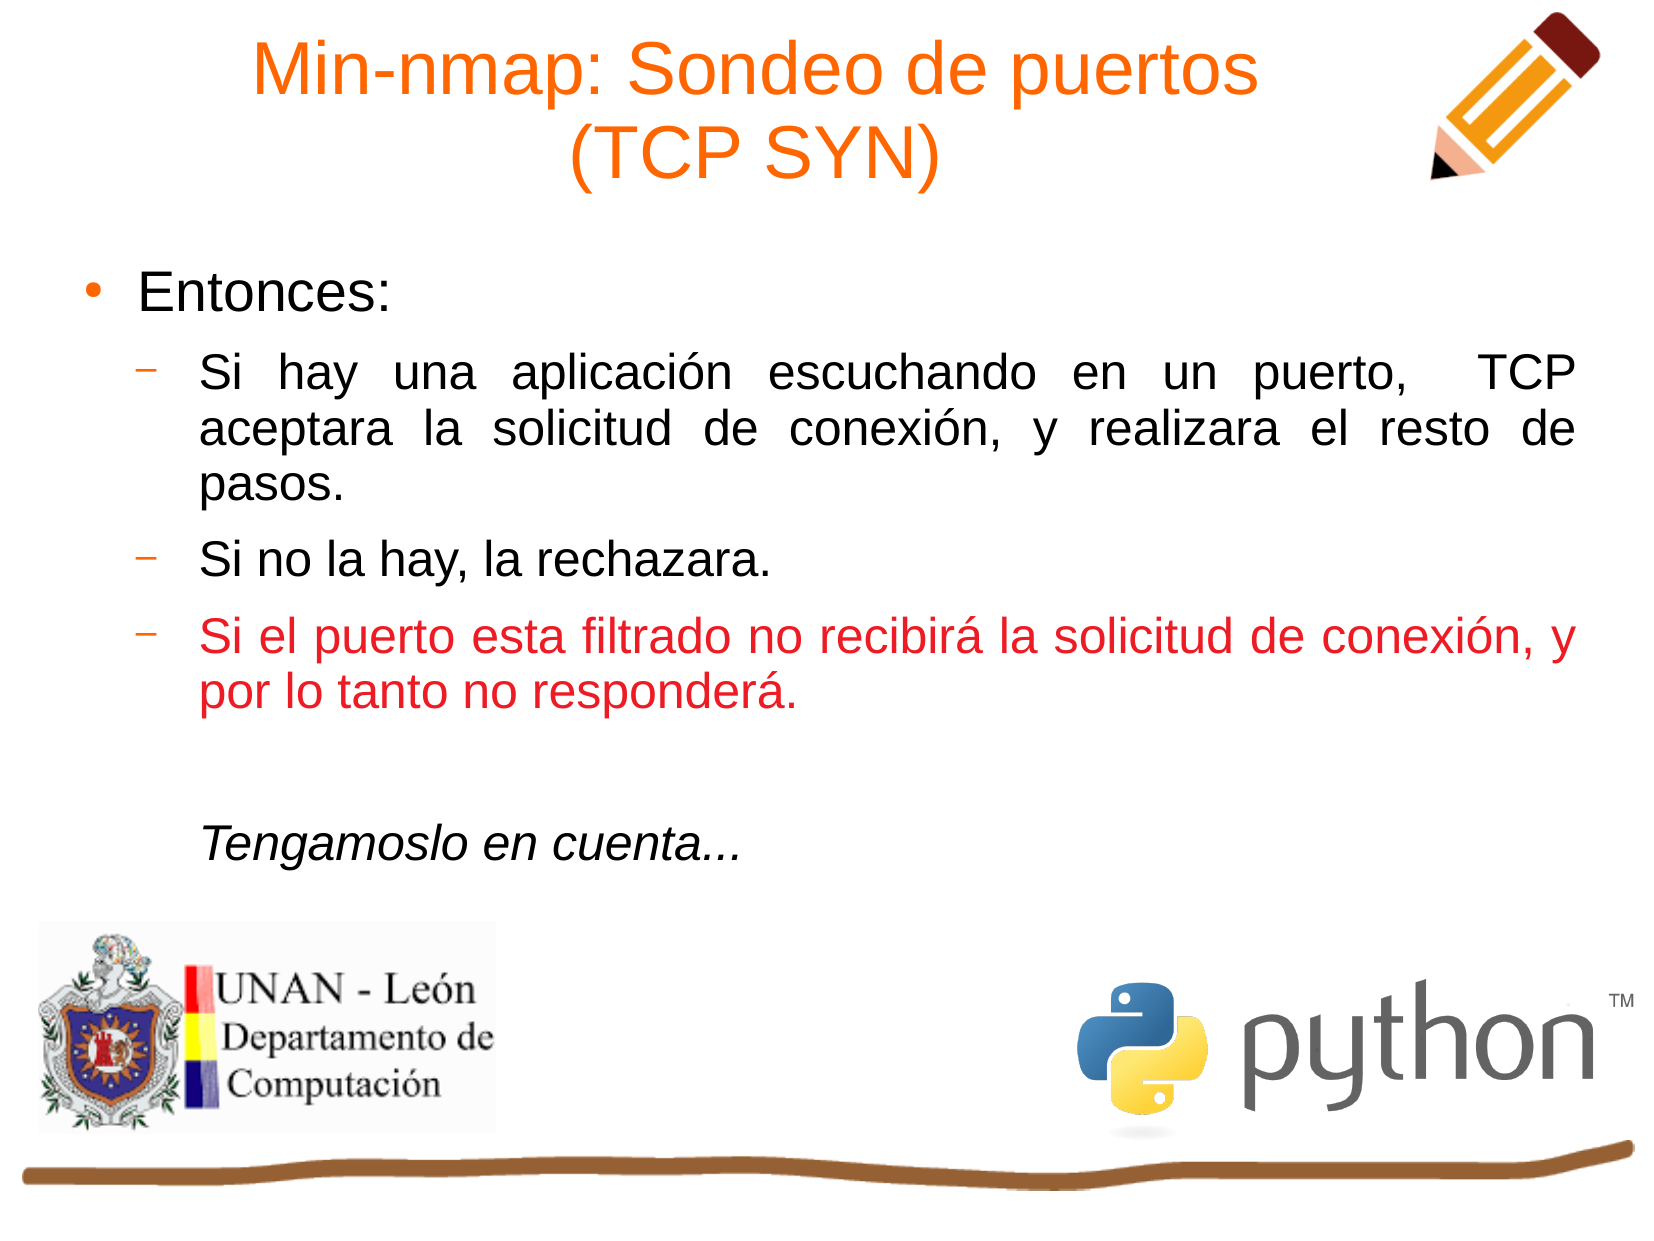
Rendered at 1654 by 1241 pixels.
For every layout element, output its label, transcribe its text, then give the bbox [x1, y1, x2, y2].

picture [38, 921, 497, 1134]
title Min-nmap: Sondeo de puertos (TCP SYN) [82, 26, 1430, 195]
picture [22, 970, 1647, 1191]
picture [1430, 12, 1601, 181]
list Entonces: Si hay una aplicación escuchando en un puerto, TCP aceptara la solicitud de conexión, y realizara el resto de pasos. Si no la hay, la rechazara. Si el puerto esta filtrado no recibirá la solicitud de conexión, y por lo tanto no responderá. Tengamoslo en cuenta... [76, 259, 1577, 875]
